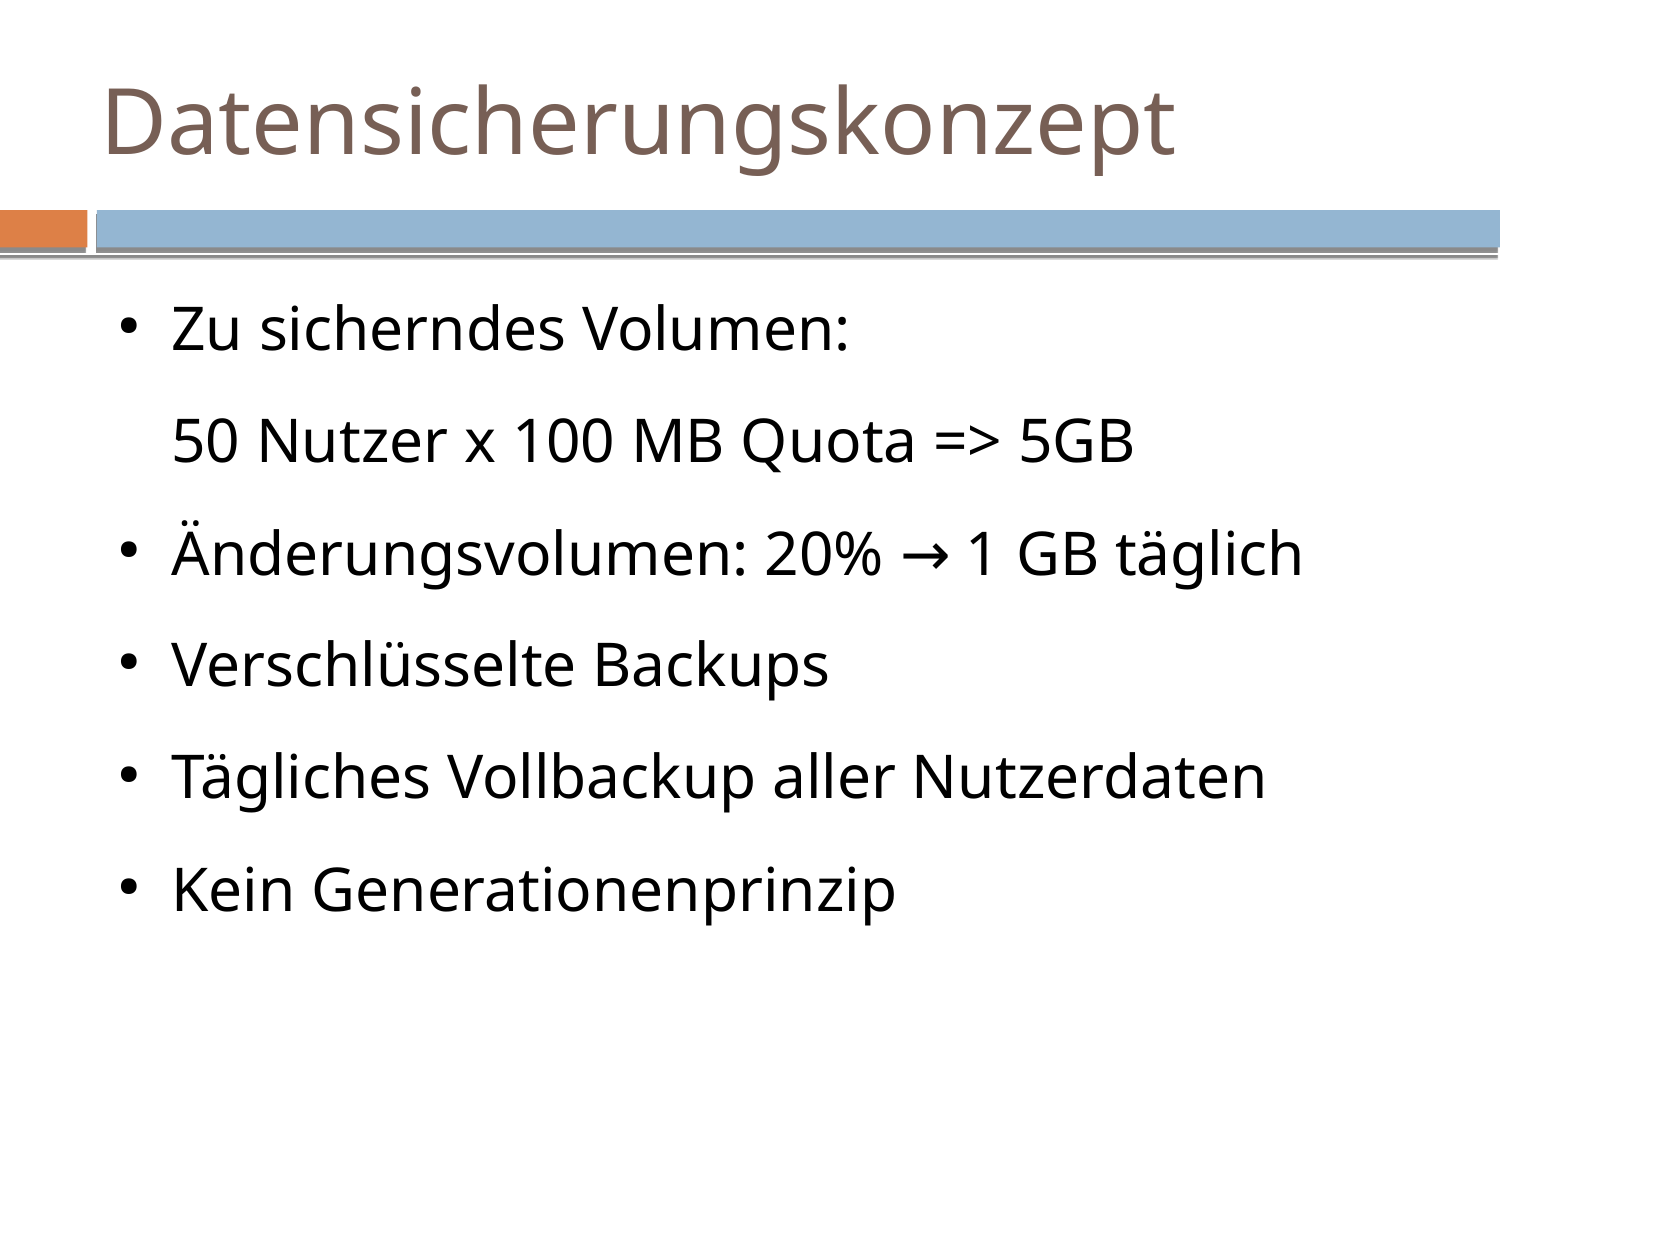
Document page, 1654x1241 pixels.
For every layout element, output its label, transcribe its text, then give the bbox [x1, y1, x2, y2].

title Datensicherungskonzept [100, 11, 1607, 226]
list Zu sicherndes Volumen: 50 Nutzer x 100 MB Quota => 5GB Änderungsvolumen: 20% → 1 GB täglich Verschlüsselte Backups Tägliches Vollbackup aller Nutzerdaten Kein Generationenprinzip [100, 286, 1438, 1024]
